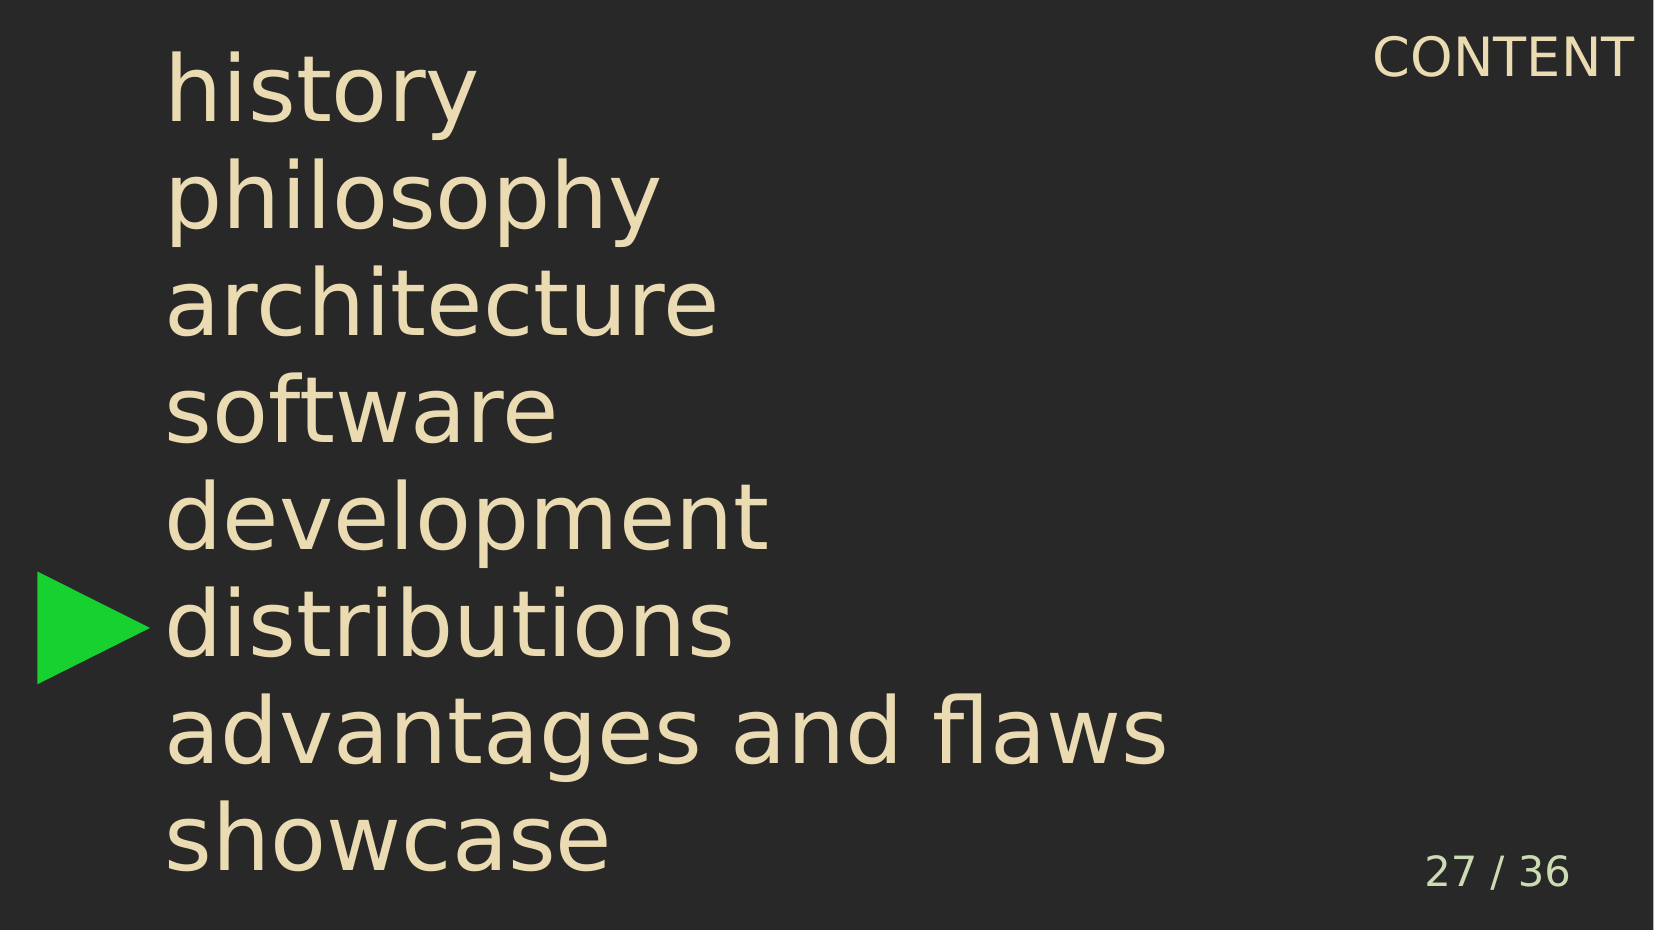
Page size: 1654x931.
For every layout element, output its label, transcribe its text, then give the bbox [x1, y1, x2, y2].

text_box [37, 571, 150, 685]
text_box history philosophy architecture software development distributions advantages and flaws showcase [150, 29, 1651, 901]
text_box CONTENT [1200, 18, 1651, 97]
